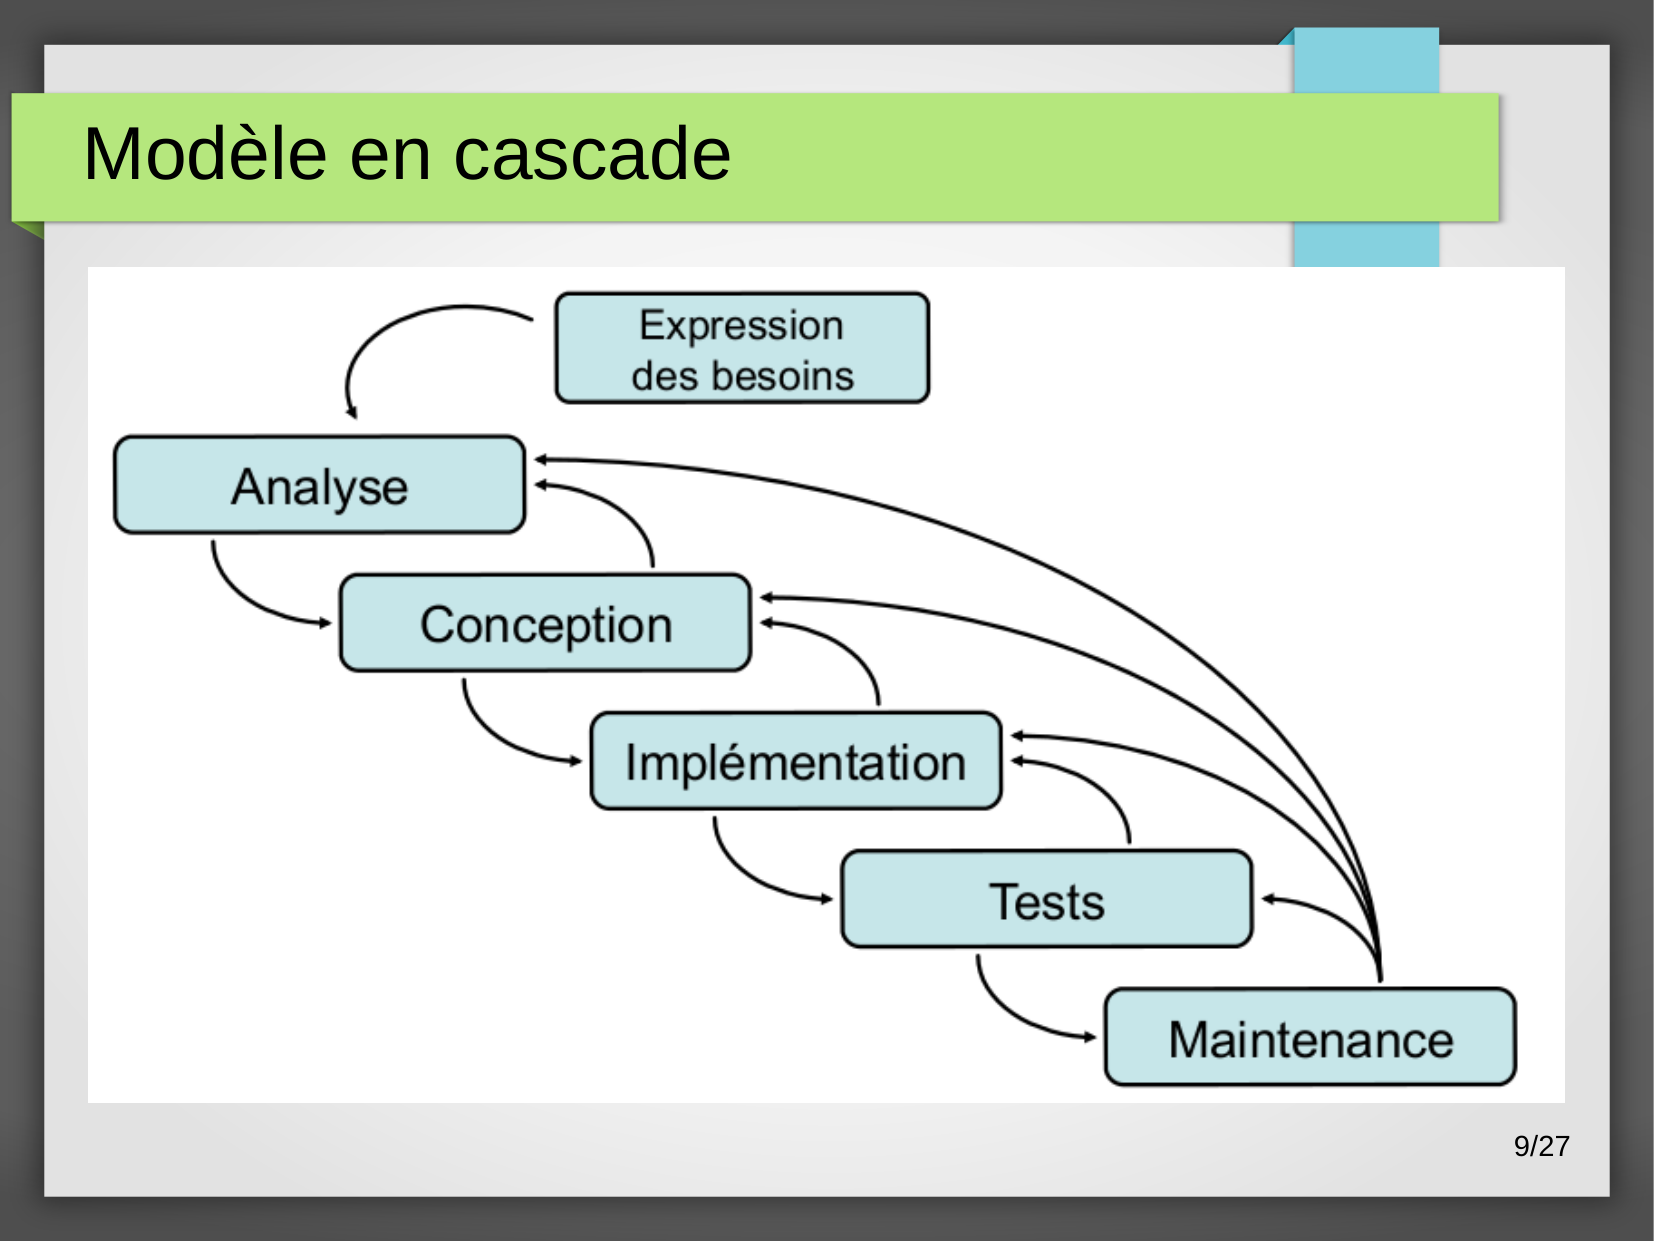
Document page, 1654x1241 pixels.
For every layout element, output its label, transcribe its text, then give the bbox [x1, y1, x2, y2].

picture [0, 0, 1654, 1241]
title Modèle en cascade [82, 94, 1264, 213]
